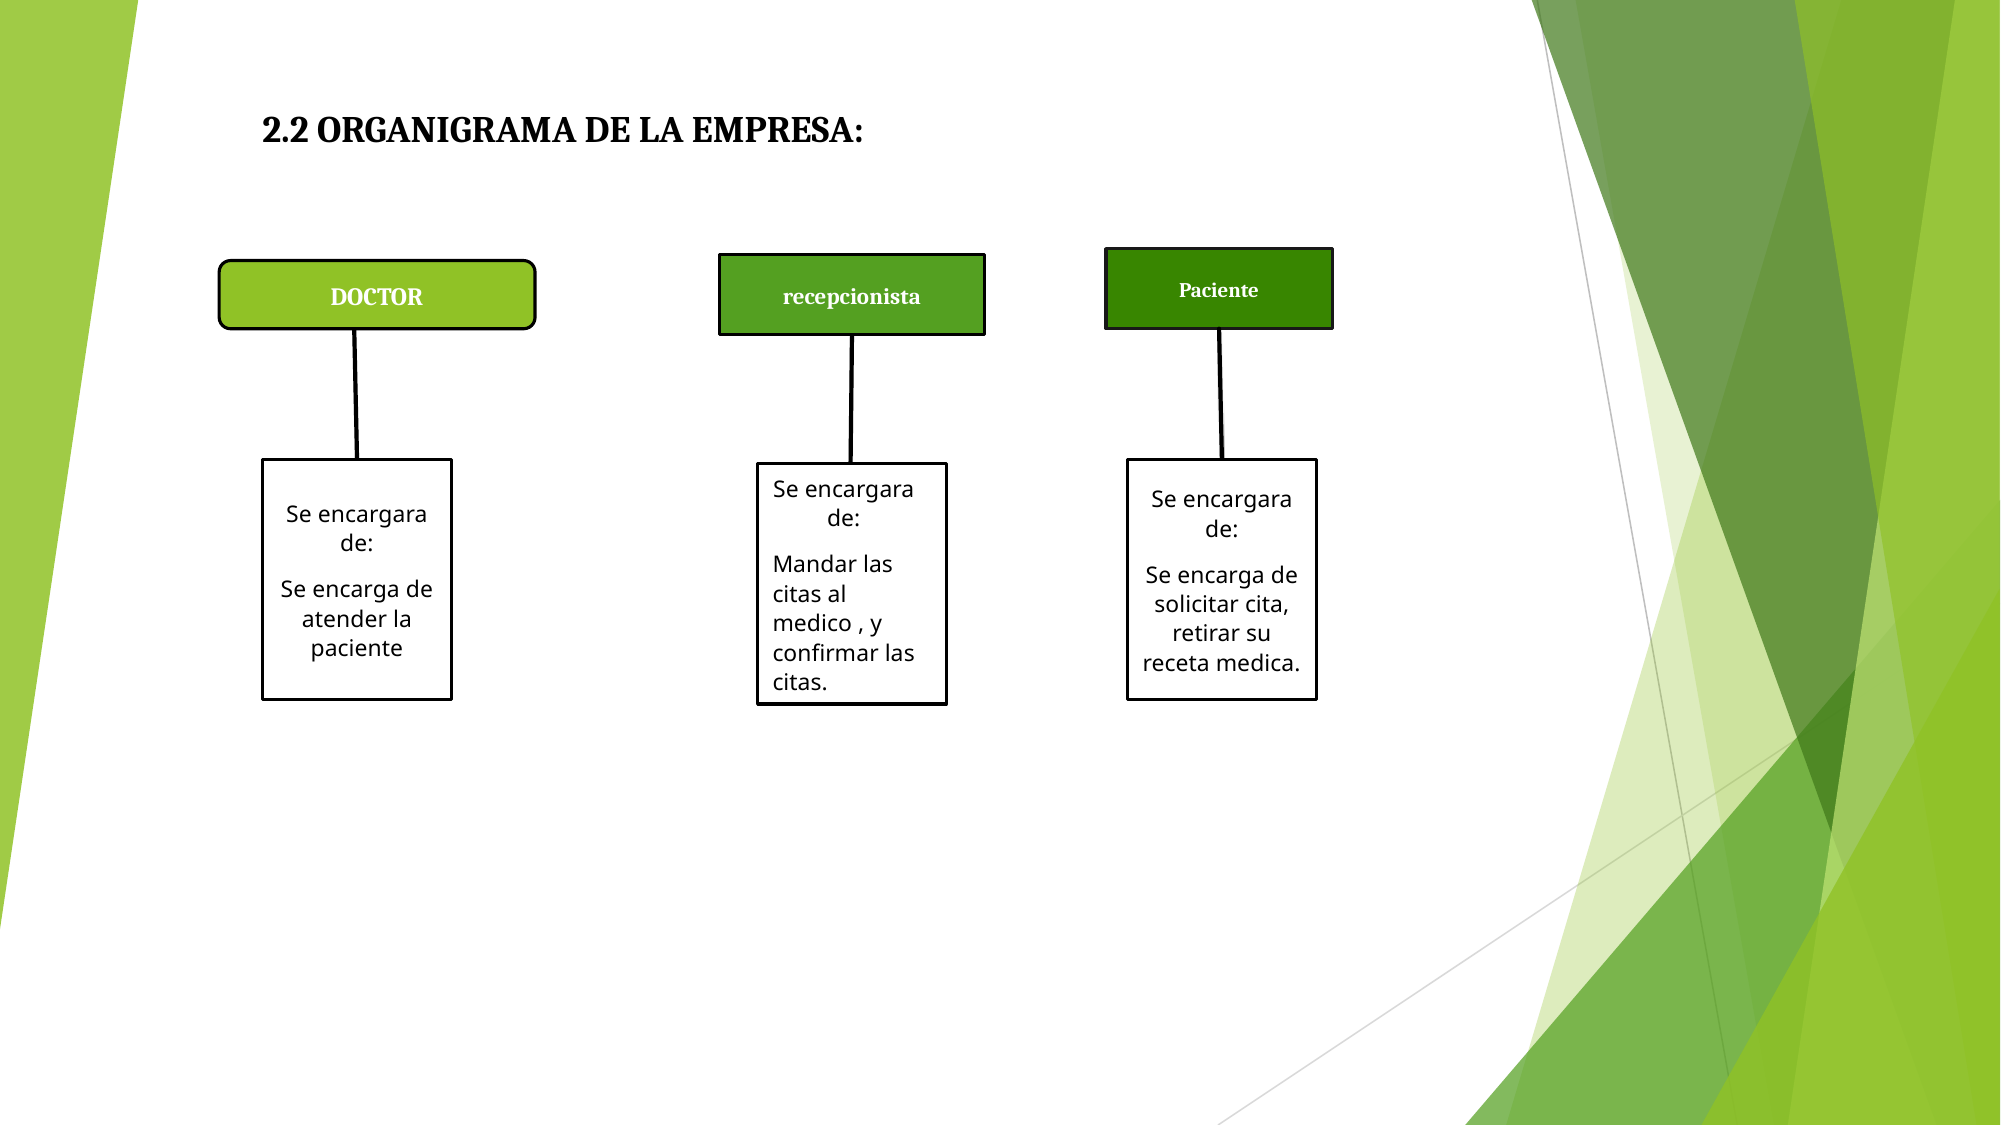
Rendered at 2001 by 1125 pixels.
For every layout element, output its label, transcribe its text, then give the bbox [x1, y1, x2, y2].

text_box recepcionista [720, 255, 985, 335]
text_box Se encargara de: Se encarga de atender la paciente [263, 459, 452, 700]
text_box DOCTOR [219, 260, 536, 329]
text_box Paciente [1106, 249, 1332, 329]
subtitle 2.2 ORGANIGRAMA DE LA EMPRESA: [247, 97, 1522, 845]
text_box Se encargara de: Se encarga de solicitar cita, retirar su receta medica. [1127, 459, 1316, 700]
text_box Se encargara de: Mandar las citas al medico , y confirmar las citas. [758, 464, 946, 704]
